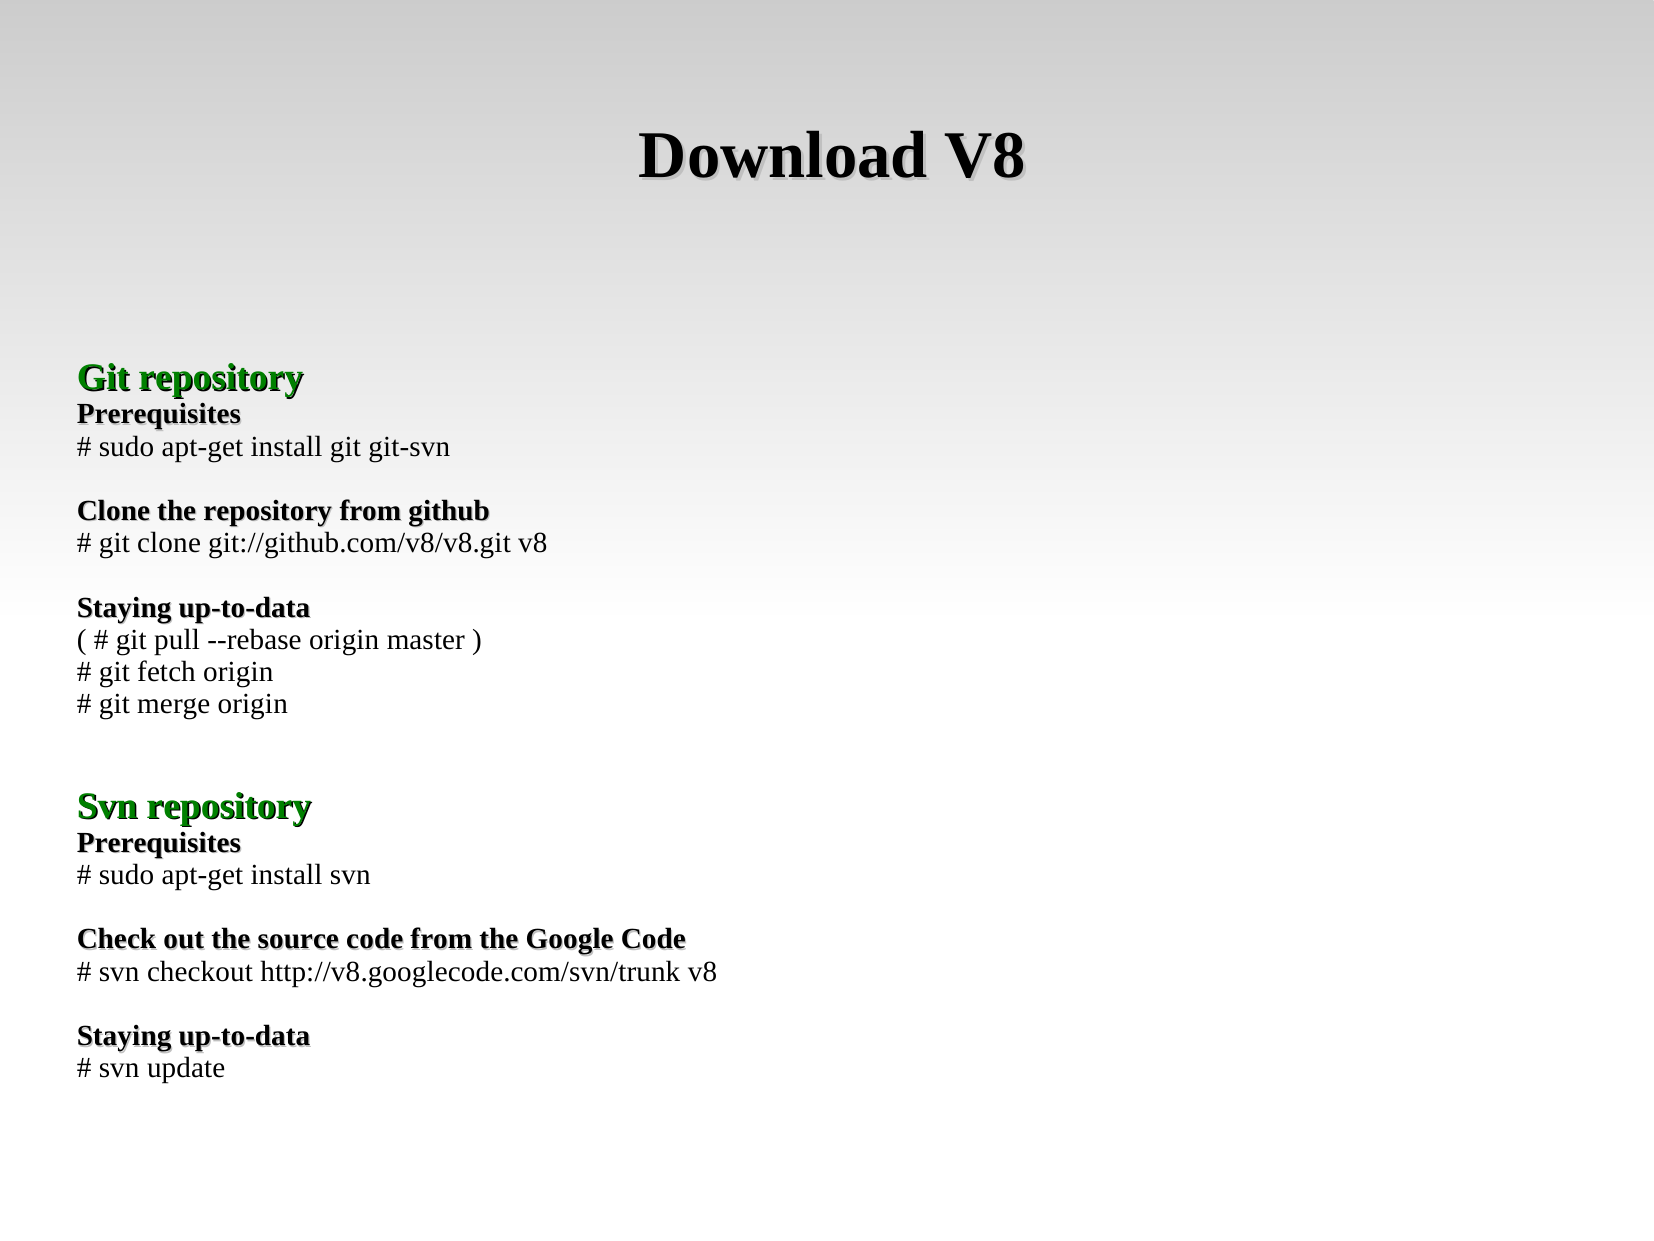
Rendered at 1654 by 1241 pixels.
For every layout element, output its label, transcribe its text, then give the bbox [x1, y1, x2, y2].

subtitle Git repository Prerequisites # sudo apt-get install git git-svn Clone the repository from github # git clone git://github.com/v8/v8.git v8 Staying up-to-data ( # git pull --rebase origin master ) # git fetch origin # git merge origin Svn repository Prerequisites # sudo apt-get install svn Check out the source code from the Google Code # svn checkout http://v8.googlecode.com/svn/trunk v8 Staying up-to-data # svn update [76, 318, 1565, 1123]
title Download V8 [88, 59, 1577, 252]
